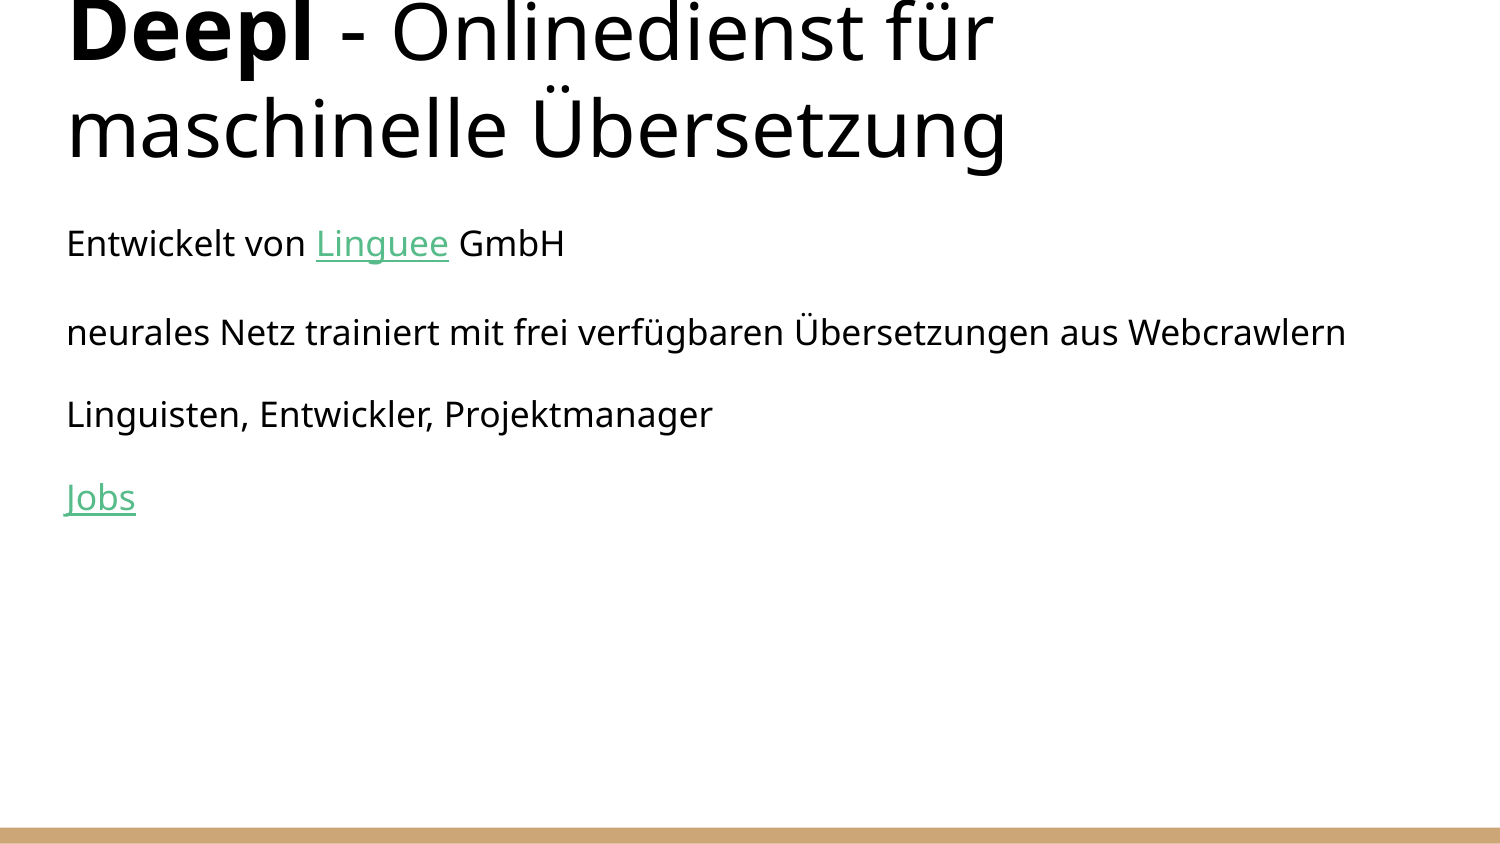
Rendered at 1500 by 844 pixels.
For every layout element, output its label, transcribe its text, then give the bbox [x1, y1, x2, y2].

title Deepl - Onlinedienst für maschinelle Übersetzung [51, 51, 1449, 189]
list Entwickelt von Linguee GmbH neurales Netz trainiert mit frei verfügbaren Übersetzungen aus Webcrawlern Linguisten, Entwickler, Projektmanager Jobs [51, 199, 1449, 750]
